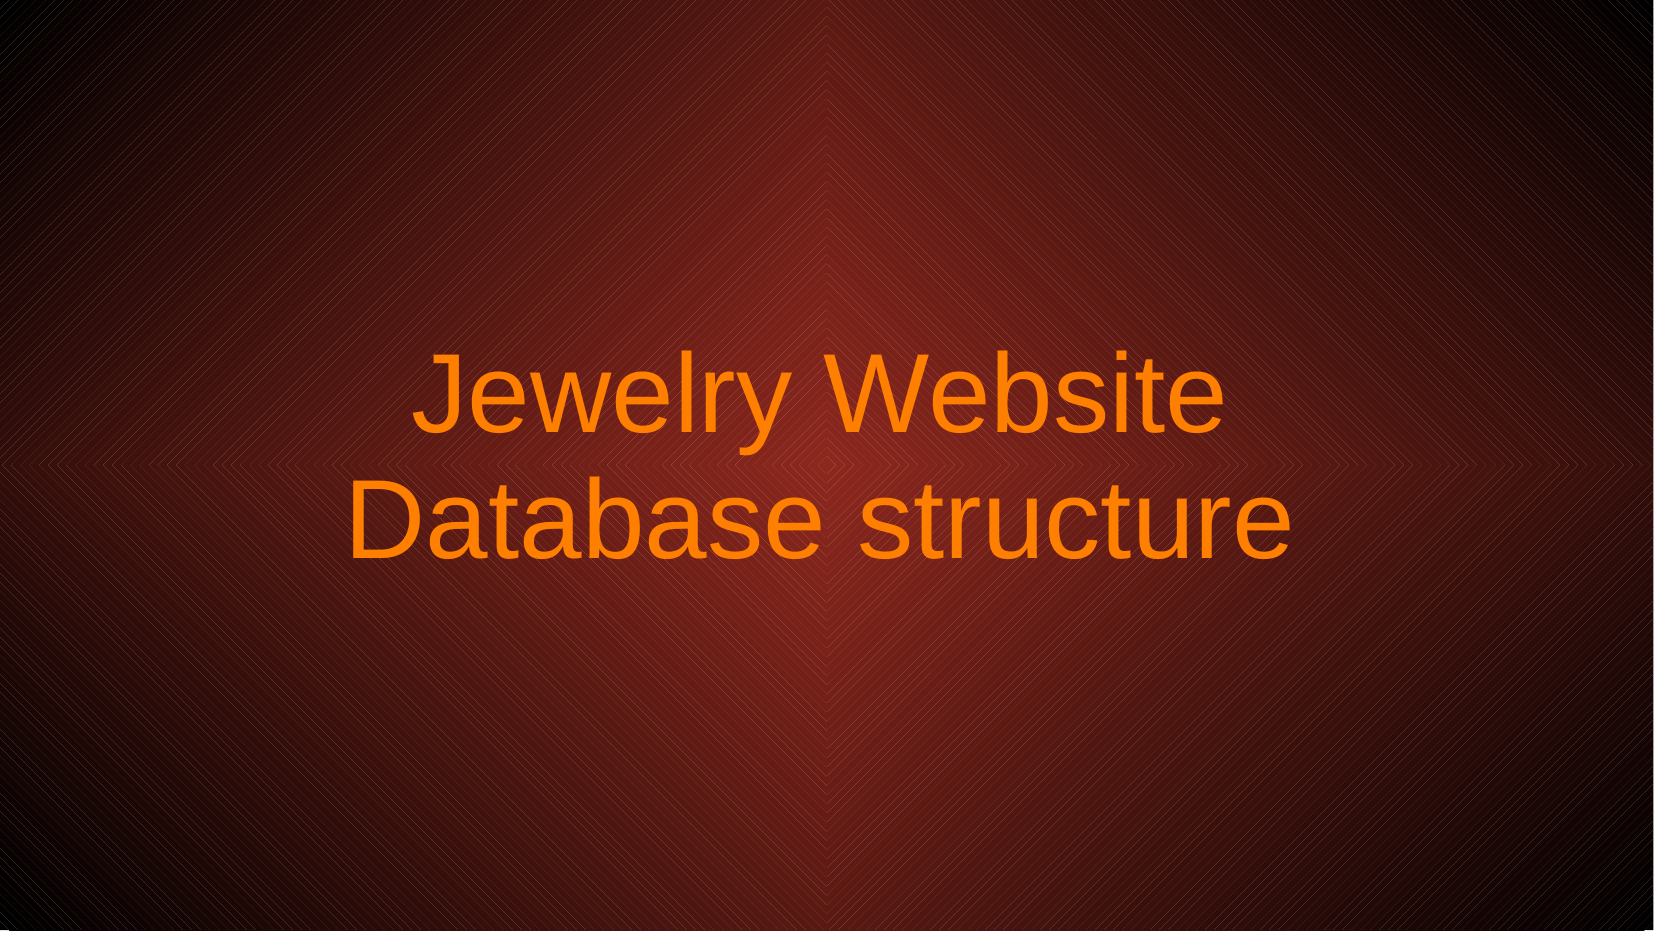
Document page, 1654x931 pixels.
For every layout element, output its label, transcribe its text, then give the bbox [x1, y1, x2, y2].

text_box Jewelry Website Database structure [315, 323, 1325, 608]
